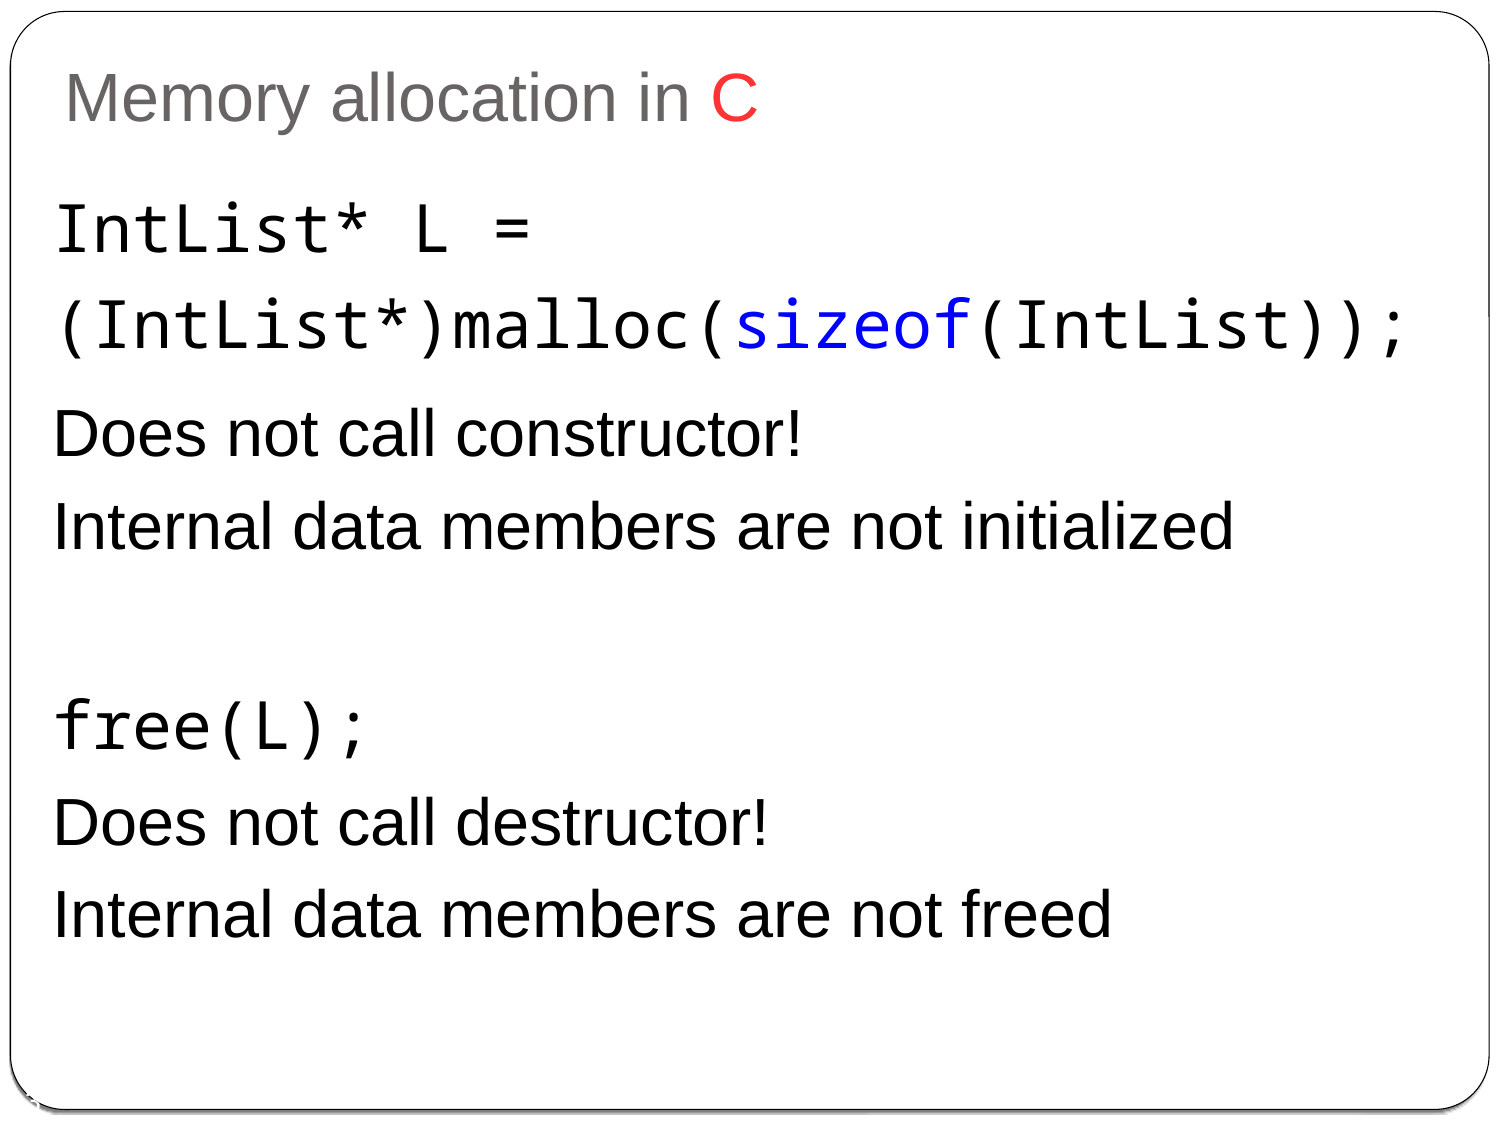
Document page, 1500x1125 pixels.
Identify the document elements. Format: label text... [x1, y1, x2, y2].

slide_number <number> [0, 1074, 50, 1125]
list IntList* L = (IntList*)malloc(sizeof(IntList)); Does not call constructor! Internal data members are not initialized free(L); Does not call destructor! Internal data members are not freed [37, 162, 1463, 1088]
title Memory allocation in C [50, 45, 1450, 150]
